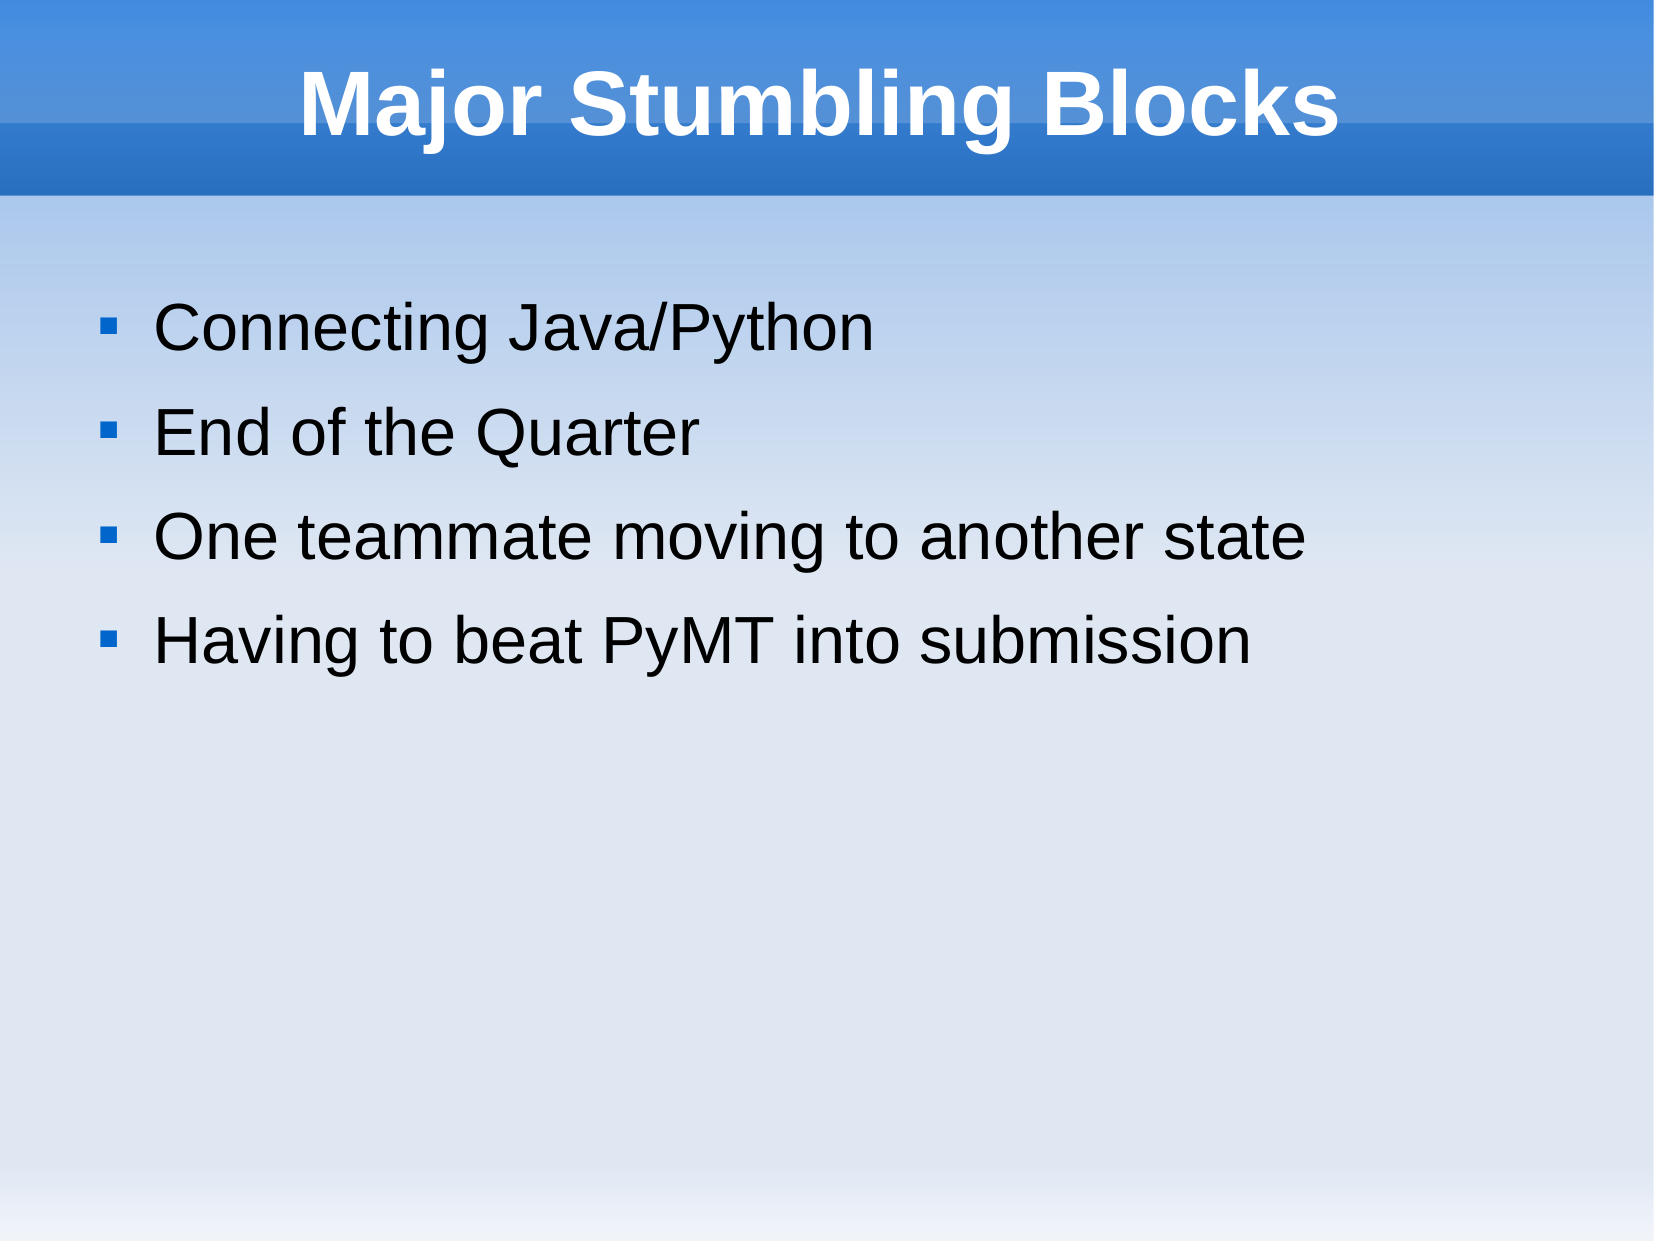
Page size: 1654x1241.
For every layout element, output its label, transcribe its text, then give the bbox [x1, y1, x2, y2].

title Major Stumbling Blocks [76, 7, 1565, 200]
list Connecting Java/Python End of the Quarter One teammate moving to another state Having to beat PyMT into submission [82, 290, 1571, 1094]
picture [0, 0, 1654, 1241]
